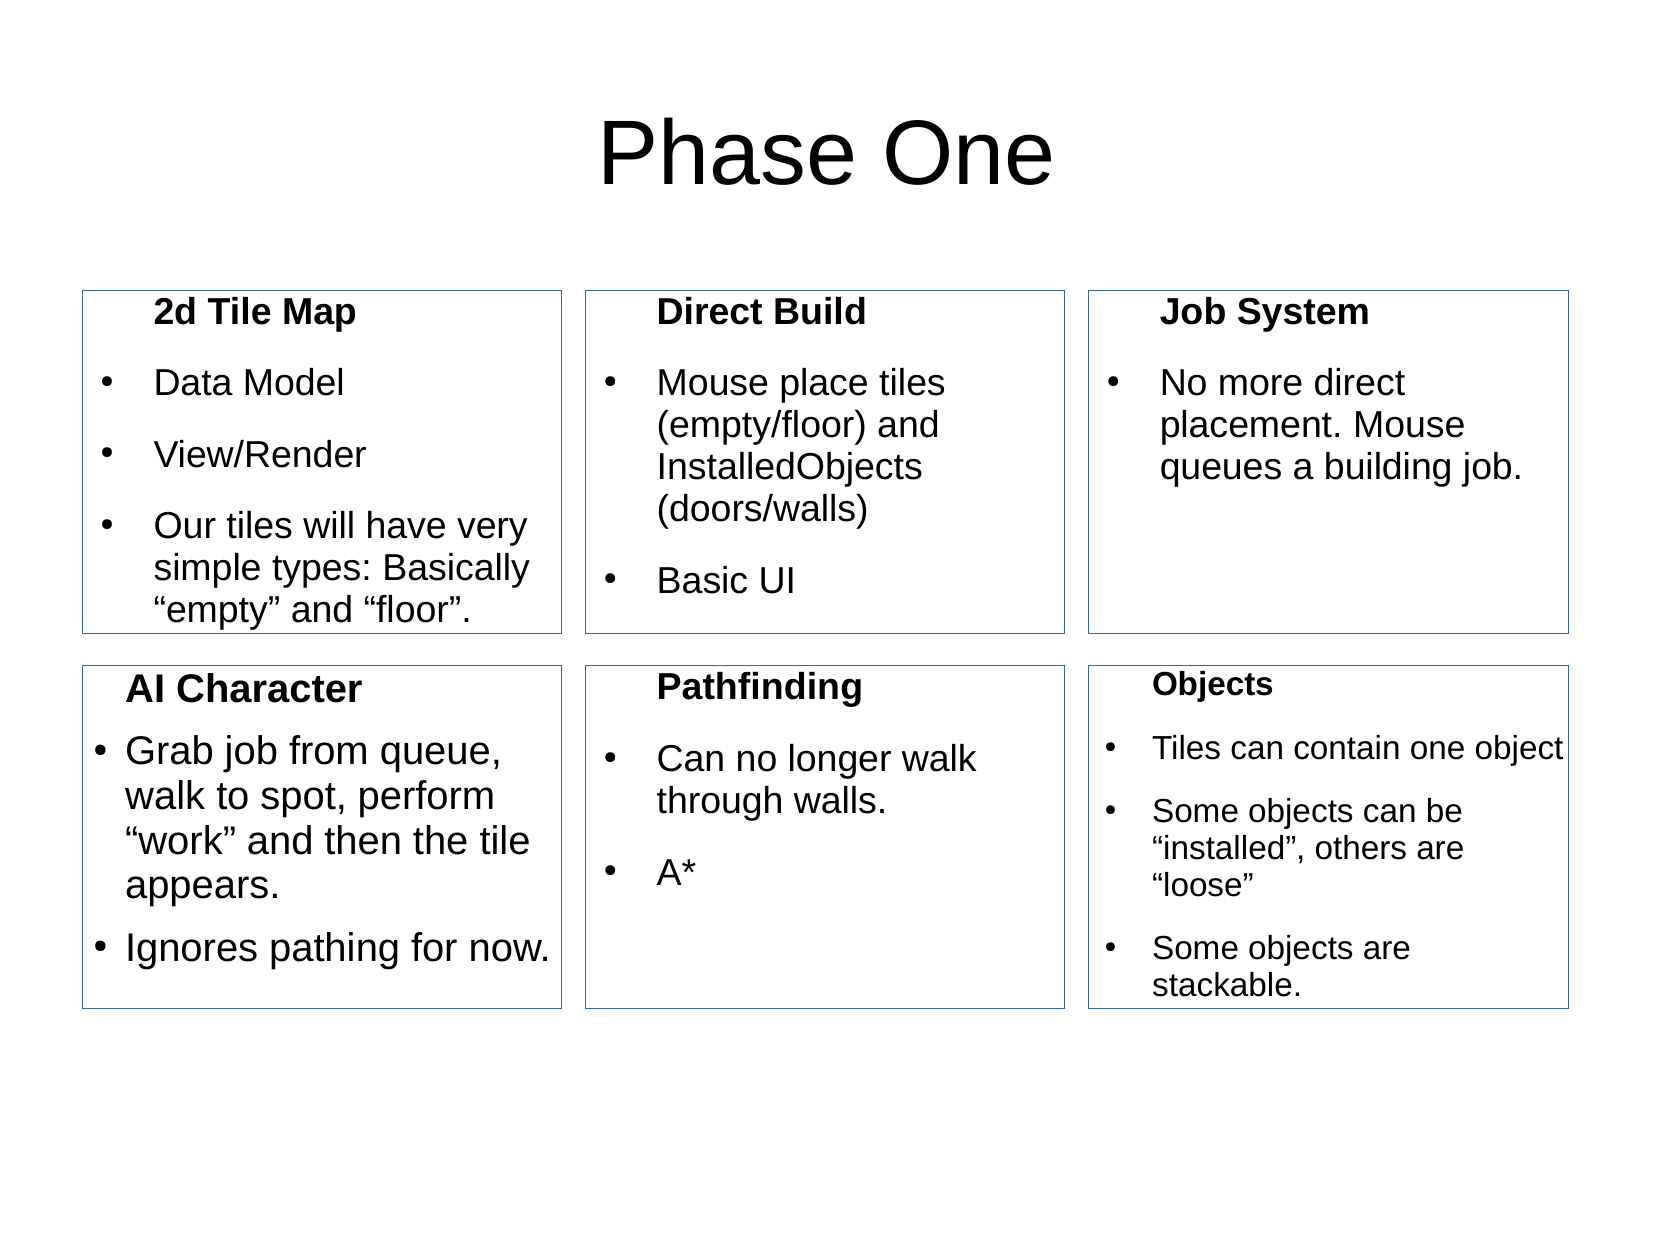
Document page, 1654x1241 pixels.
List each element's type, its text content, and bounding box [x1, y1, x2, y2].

list AI Character Grab job from queue, walk to spot, perform “work” and then the tile appears. Ignores pathing for now. [82, 665, 562, 1009]
list Objects Tiles can contain one object Some objects can be “installed”, others are “loose” Some objects are stackable. [1088, 665, 1569, 1009]
title Phase One [82, 49, 1571, 257]
list Direct Build Mouse place tiles (empty/floor) and InstalledObjects (doors/walls) Basic UI [585, 290, 1065, 634]
list 2d Tile Map Data Model View/Render Our tiles will have very simple types: Basically “empty” and “floor”. [82, 290, 562, 634]
list Pathfinding Can no longer walk through walls. A* [585, 665, 1065, 1009]
list Job System No more direct placement. Mouse queues a building job. [1088, 290, 1569, 634]
